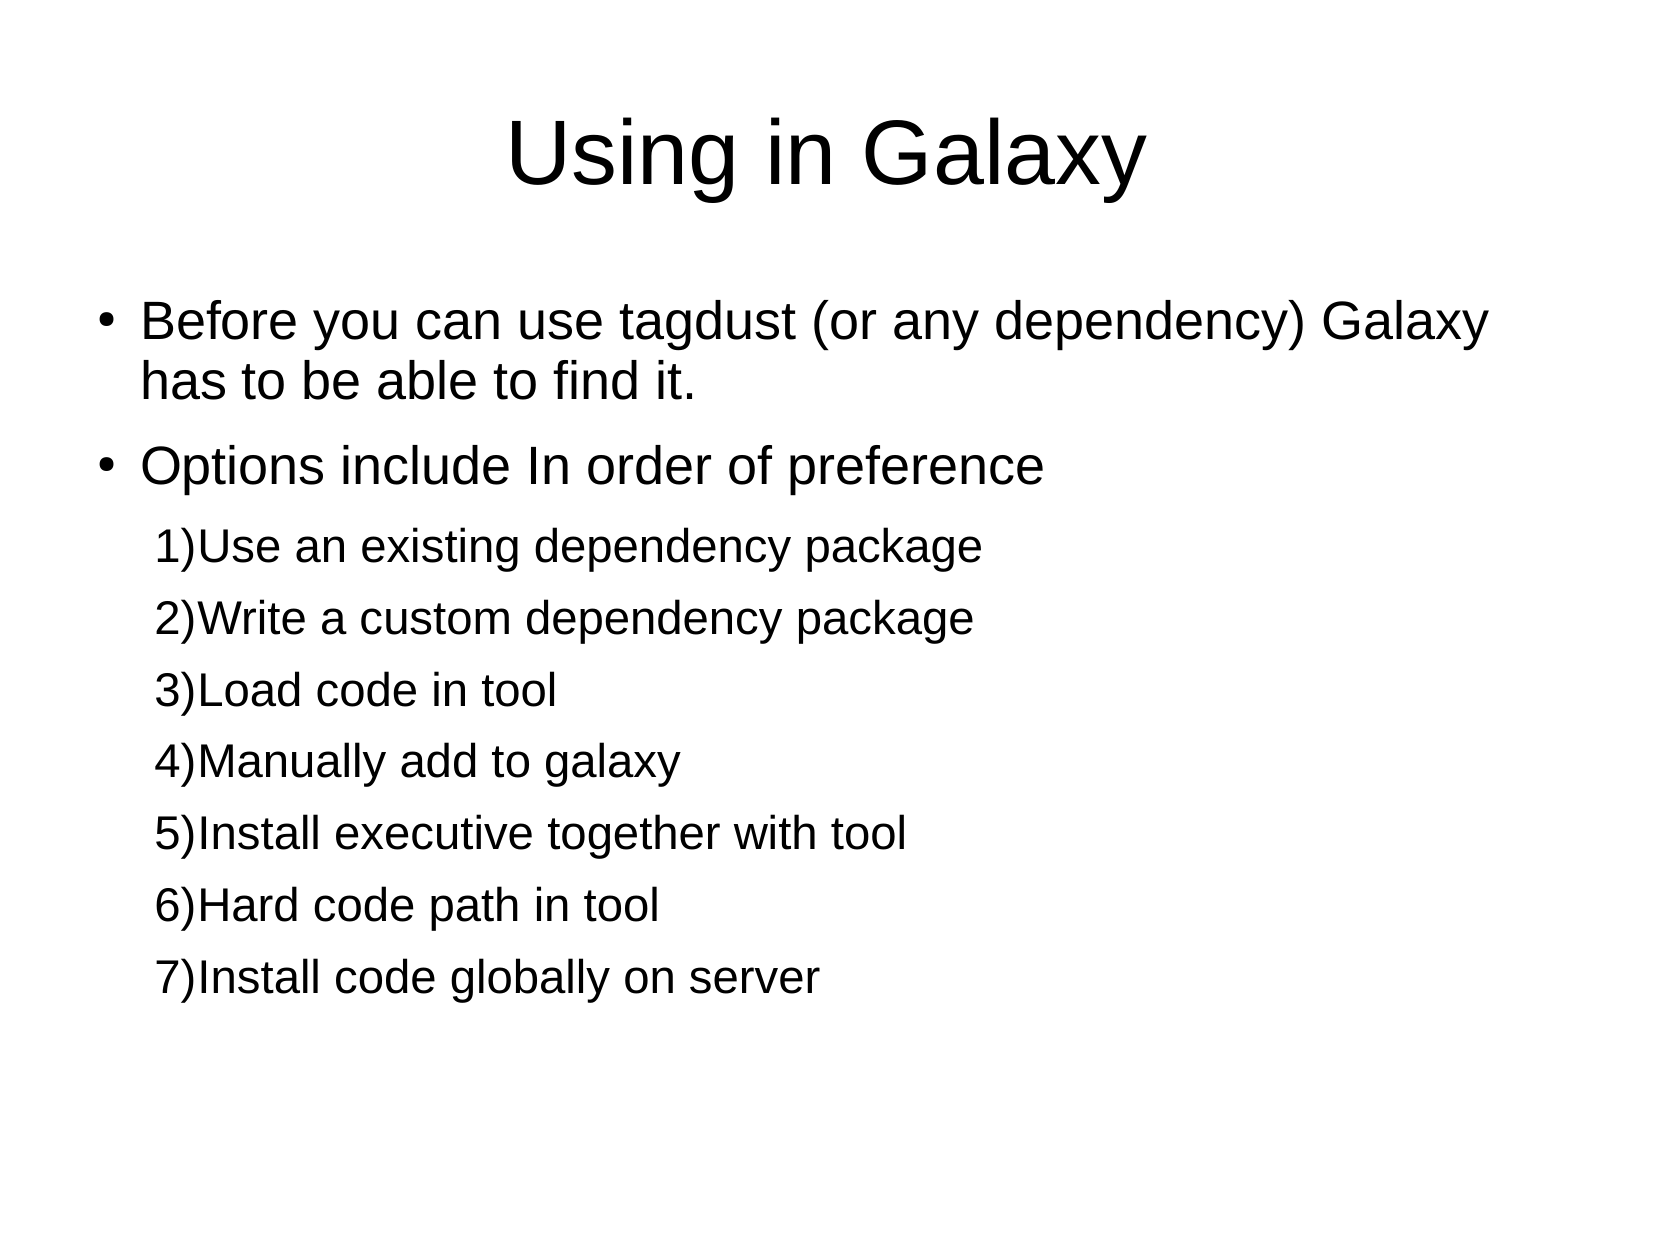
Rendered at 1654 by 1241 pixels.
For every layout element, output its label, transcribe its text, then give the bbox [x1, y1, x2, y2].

list Before you can use tagdust (or any dependency) Galaxy has to be able to find it. Options include In order of preference Use an existing dependency package Write a custom dependency package Load code in tool Manually add to galaxy Install executive together with tool Hard code path in tool Install code globally on server [82, 290, 1571, 1010]
title Using in Galaxy [82, 49, 1571, 257]
